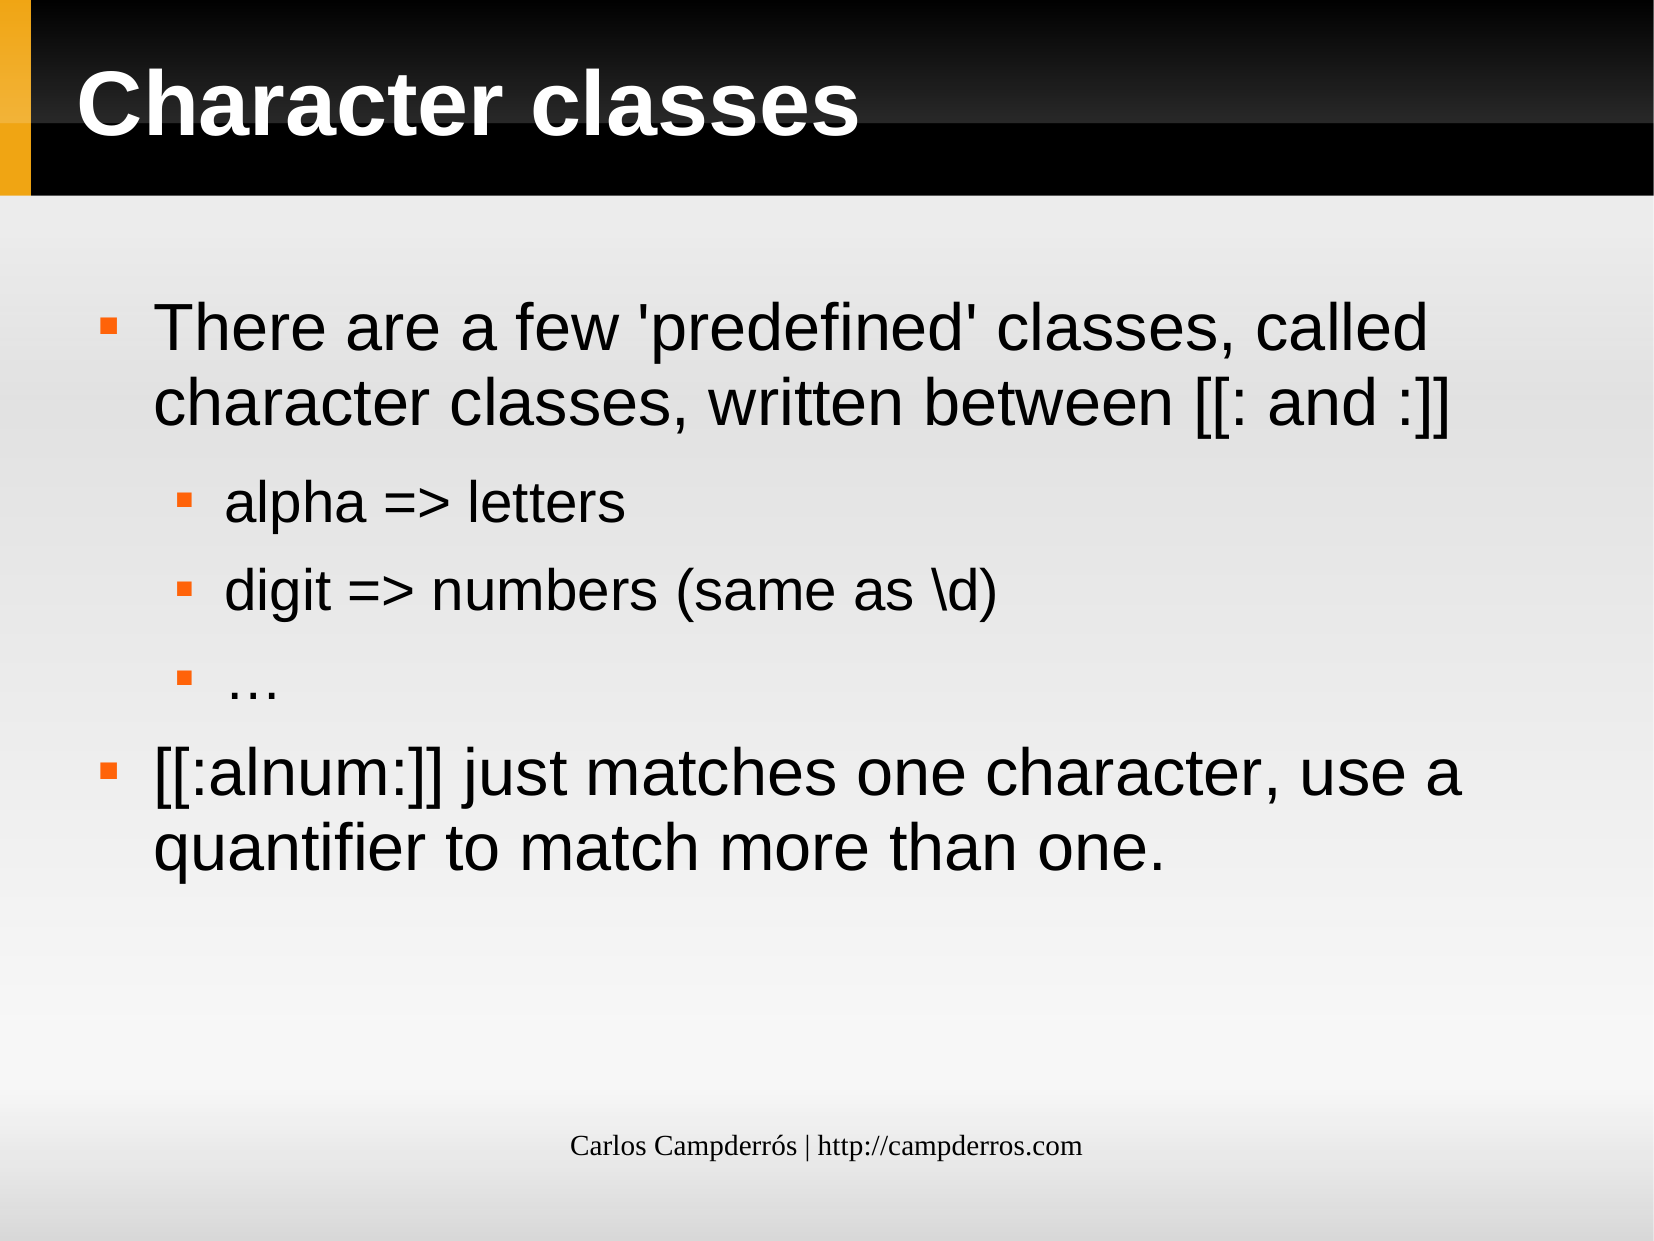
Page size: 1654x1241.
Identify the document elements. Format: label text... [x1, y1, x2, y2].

title Character classes [76, 0, 1565, 208]
list There are a few 'predefined' classes, called character classes, written between [[: and :]] alpha => letters digit => numbers (same as \d) … [[:alnum:]] just matches one character, use a quantifier to match more than one. [82, 290, 1571, 1109]
picture [0, 0, 1654, 1241]
